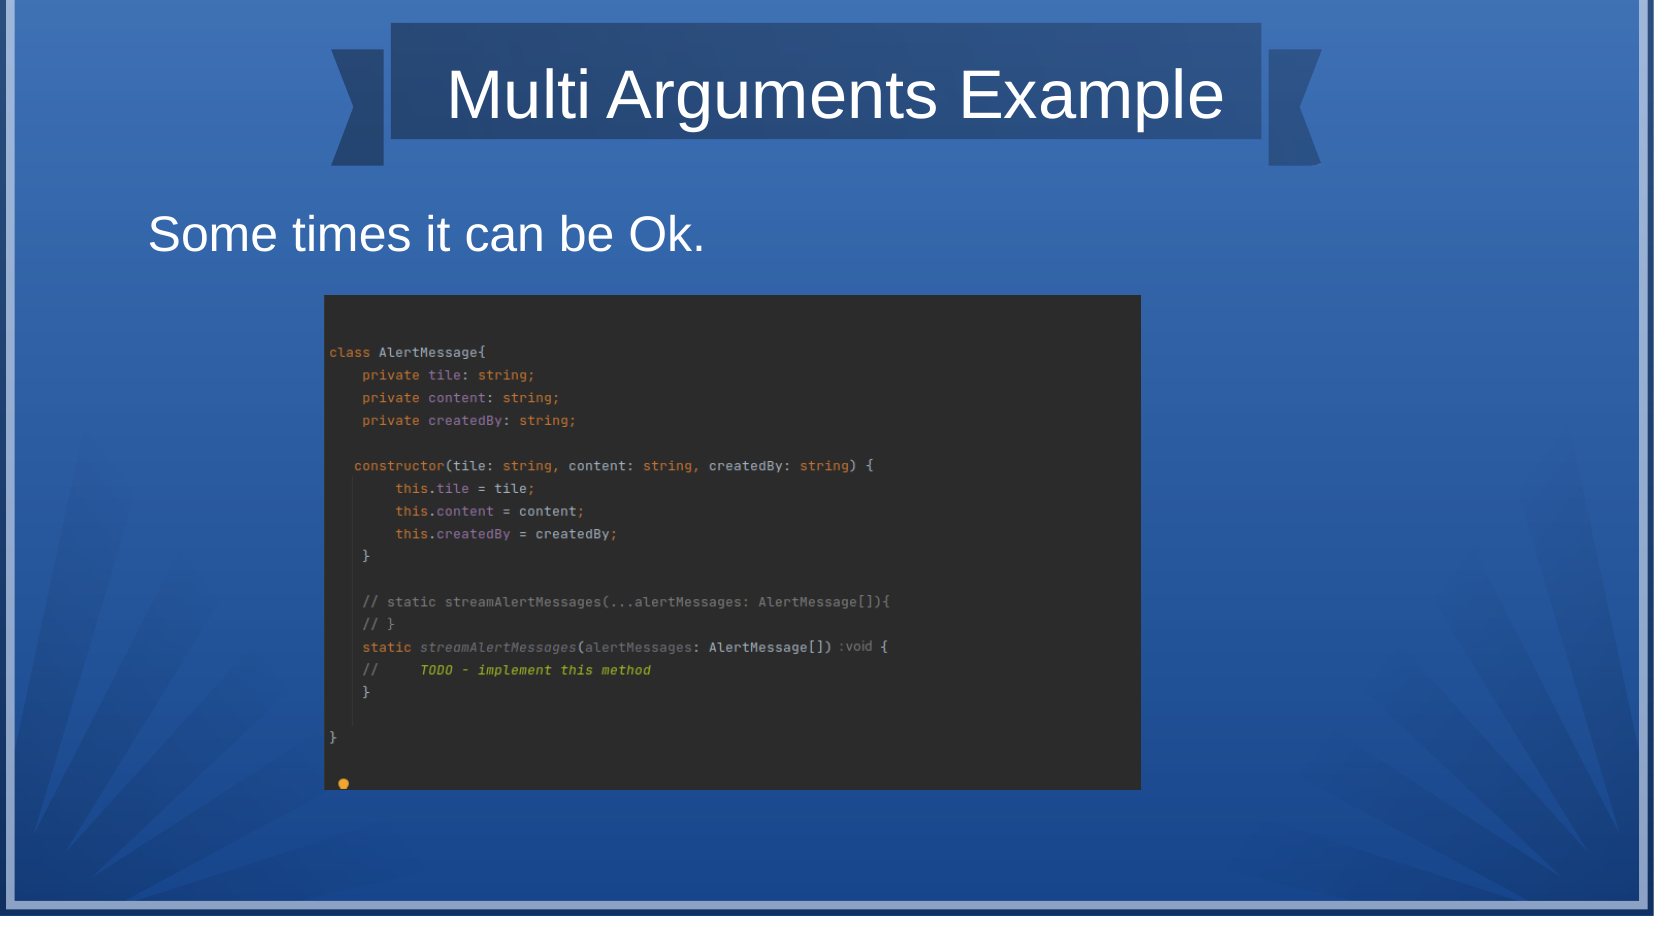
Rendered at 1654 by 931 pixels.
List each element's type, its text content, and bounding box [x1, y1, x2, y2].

title Multi Arguments Example [389, 35, 1264, 154]
list Some times it can be Ok. [76, 206, 1565, 830]
picture [324, 295, 1141, 790]
